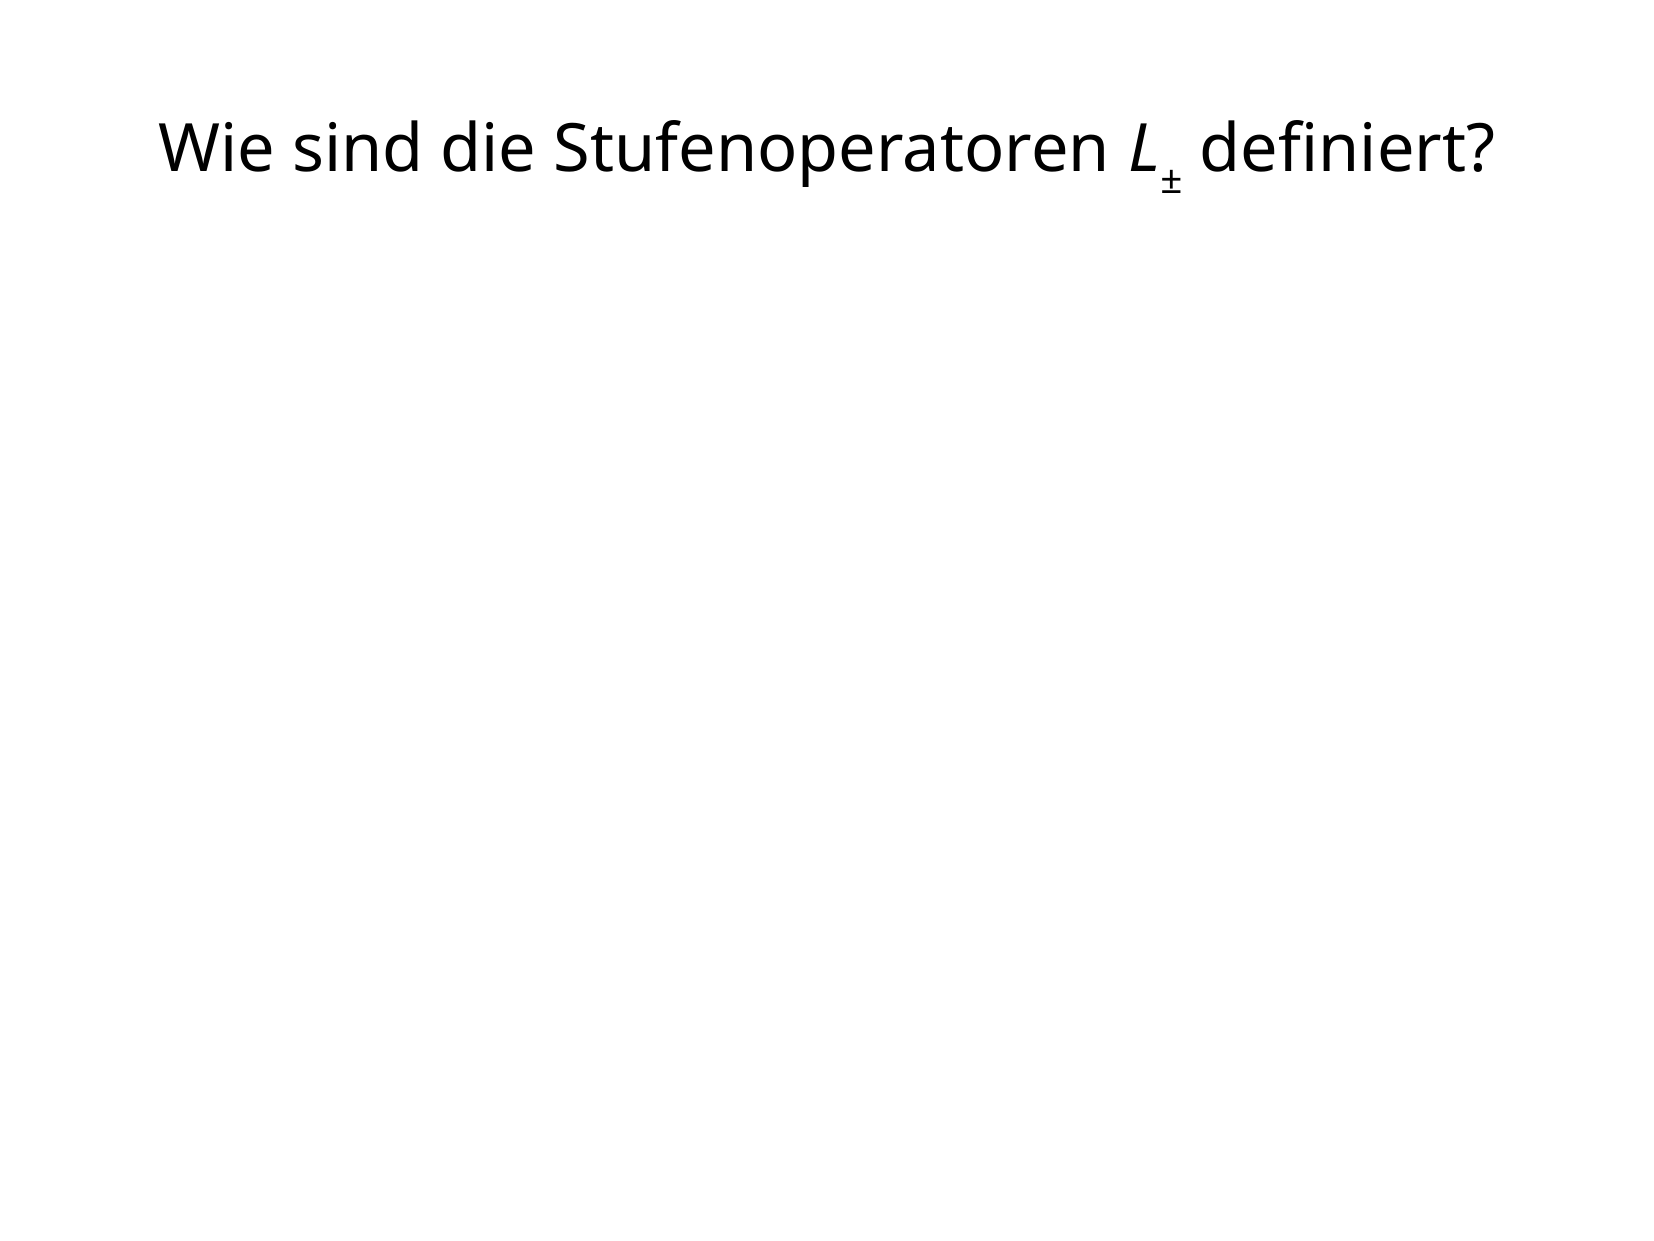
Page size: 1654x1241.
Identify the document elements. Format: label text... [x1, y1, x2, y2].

title Wie sind die Stufenoperatoren L± definiert? [82, 49, 1571, 257]
